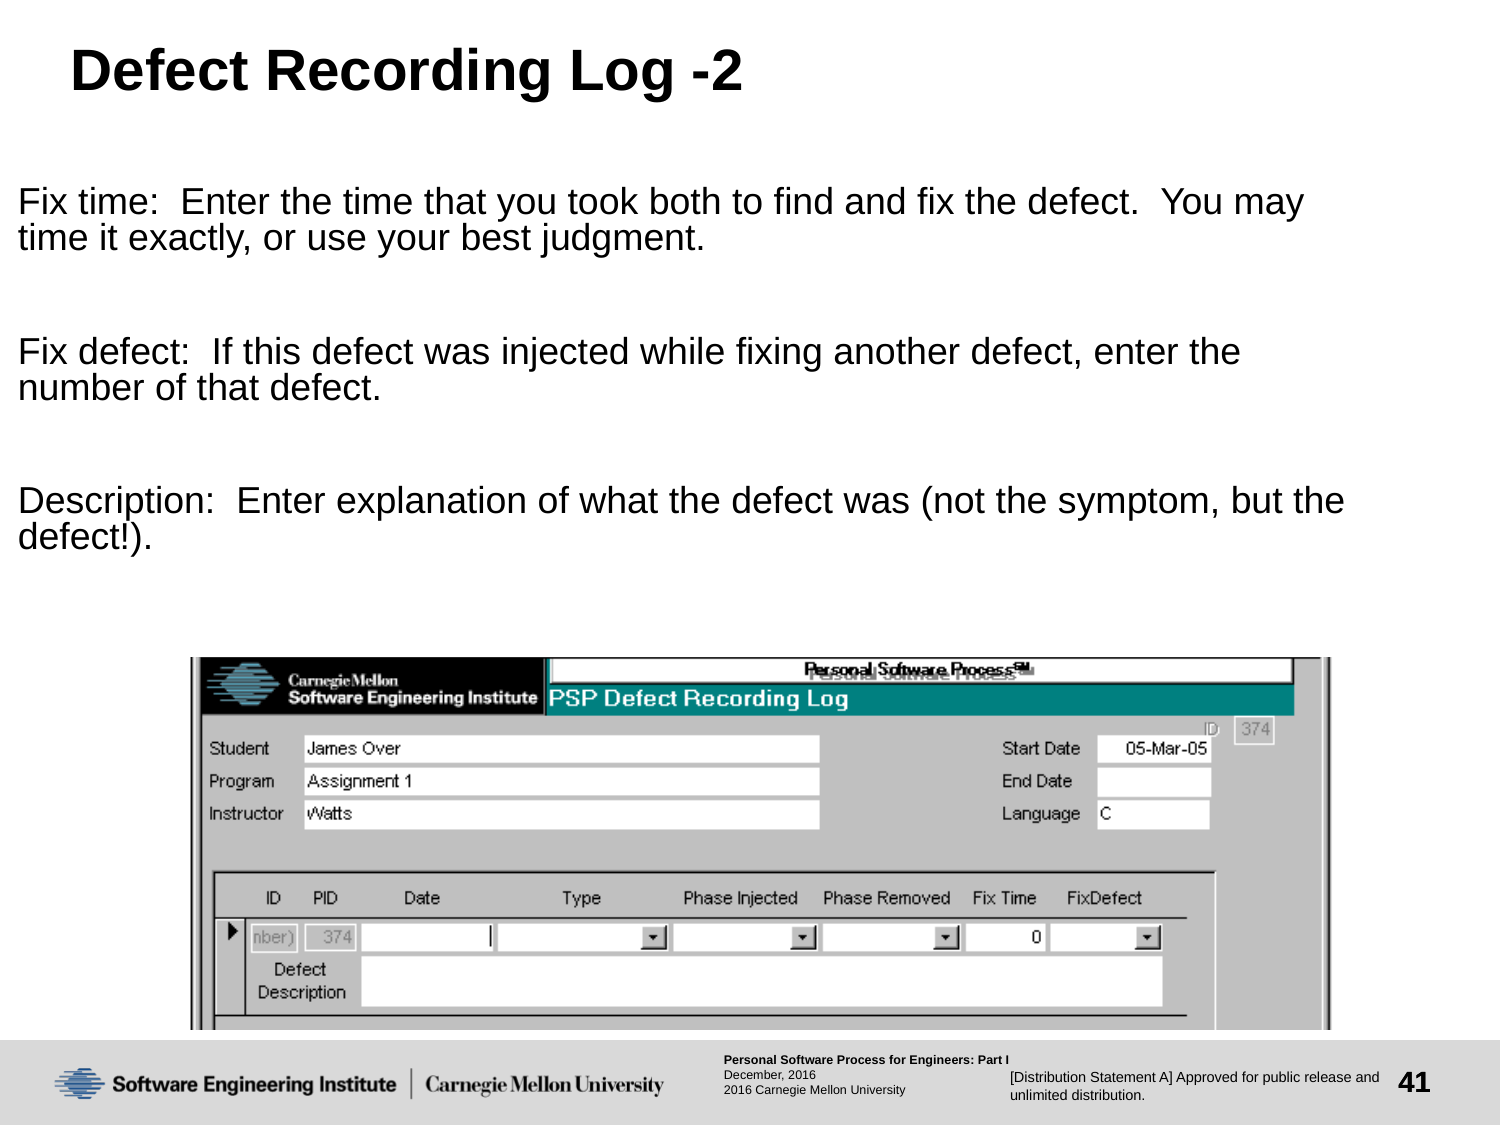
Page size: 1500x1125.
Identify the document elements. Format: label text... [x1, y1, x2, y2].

title Defect Recording Log -2 [51, 16, 1299, 127]
list Fix time: Enter the time that you took both to find and fix the defect. You may time it exactly, or use your best judgment. Fix defect: If this defect was injected while fixing another defect, enter the number of that defect. Description: Enter explanation of what the defect was (not the symptom, but the defect!). [0, 177, 1365, 1000]
picture [46, 1061, 673, 1104]
picture [190, 1000, 1333, 1030]
